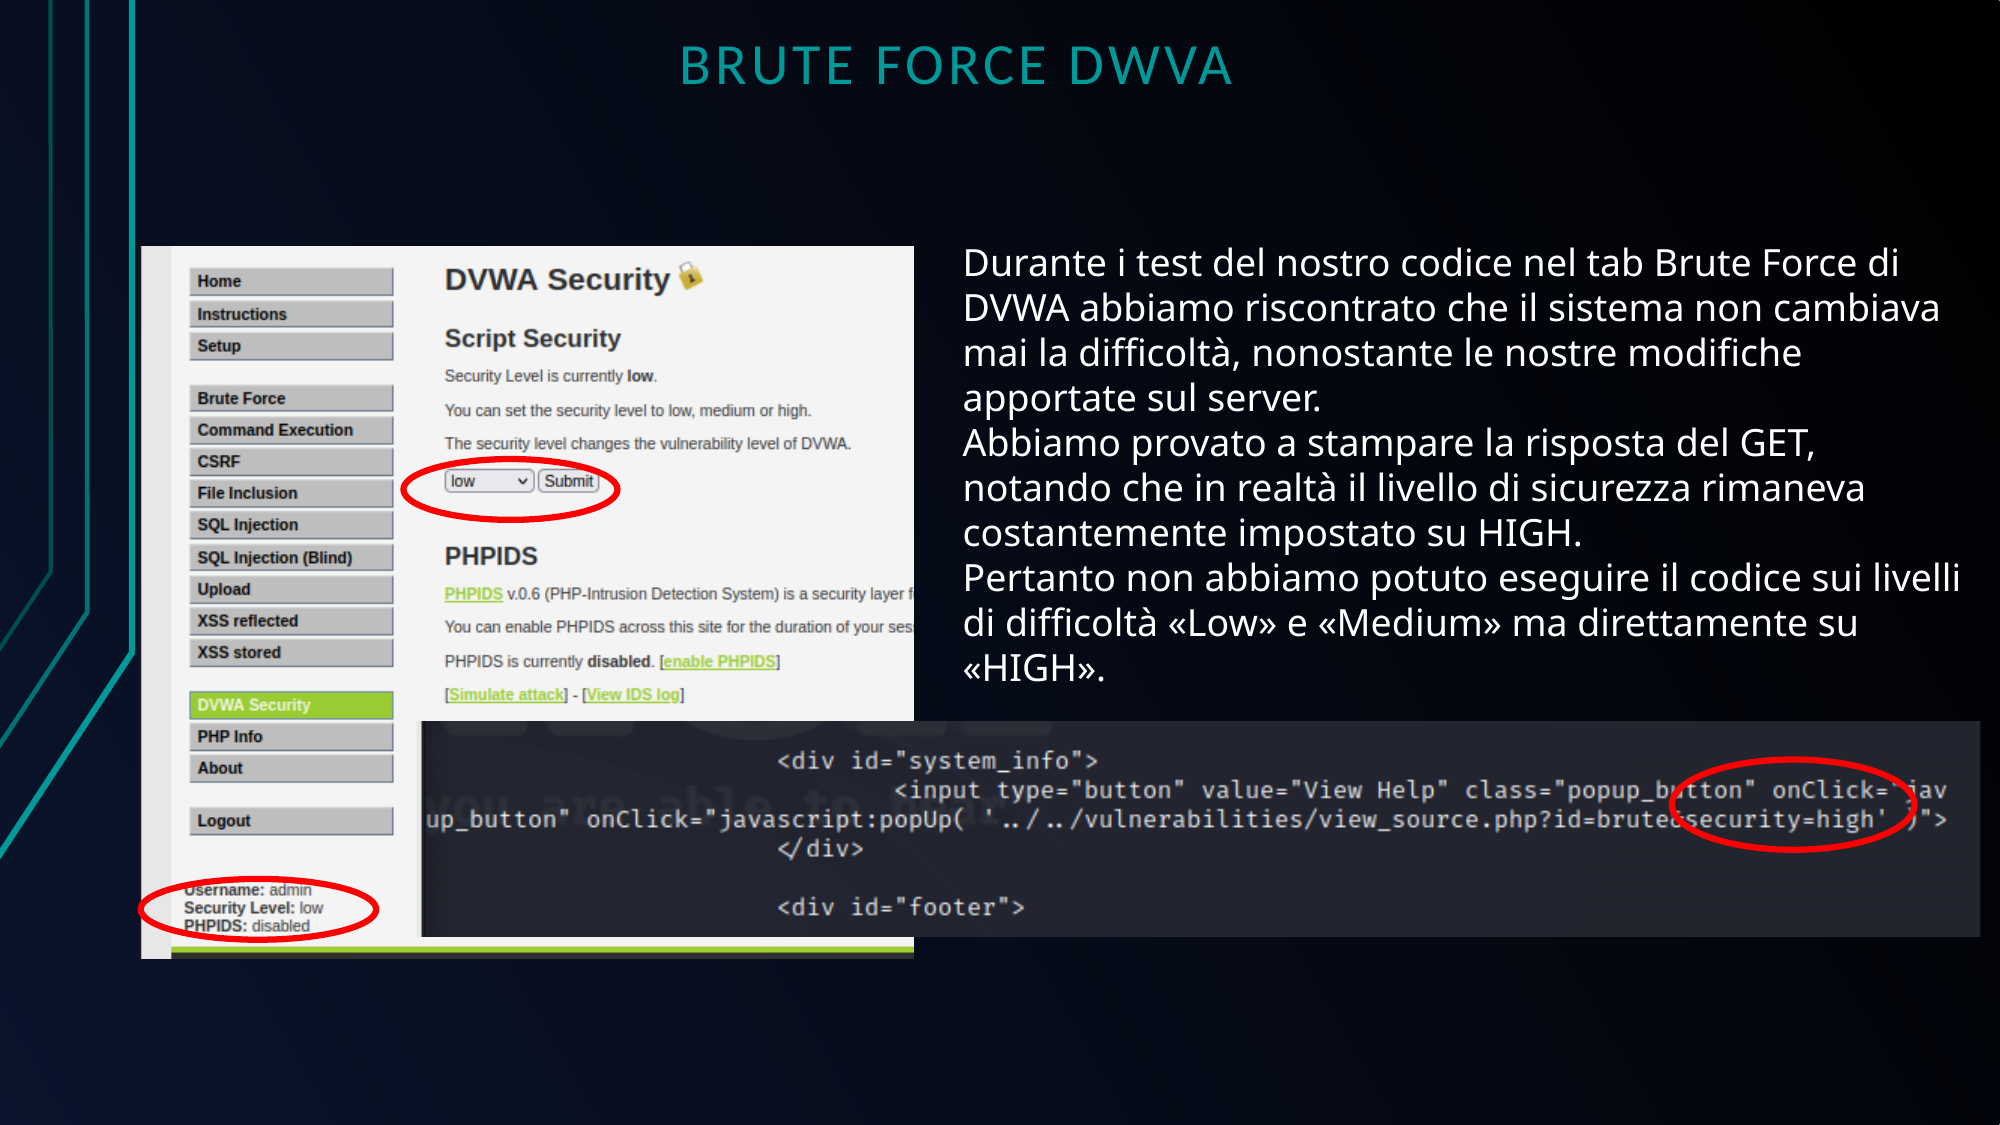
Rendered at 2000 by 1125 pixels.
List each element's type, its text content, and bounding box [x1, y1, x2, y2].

picture [140, 246, 1981, 959]
text_box Durante i test del nostro codice nel tab Brute Force di DVWA abbiamo riscontrato che il sistema non cambiava mai la difficoltà, nonostante le nostre modifiche apportate sul server. Abbiamo provato a stampare la risposta del GET, notando che in realtà il livello di sicurezza rimaneva costantemente impostato su HIGH. Pertanto non abbiamo potuto eseguire il codice sui livelli di difficoltà «Low» e «Medium» ma direttamente su «HIGH». [947, 231, 1981, 611]
title Brute force DWVA [659, 0, 1550, 108]
picture [144, 883, 372, 936]
